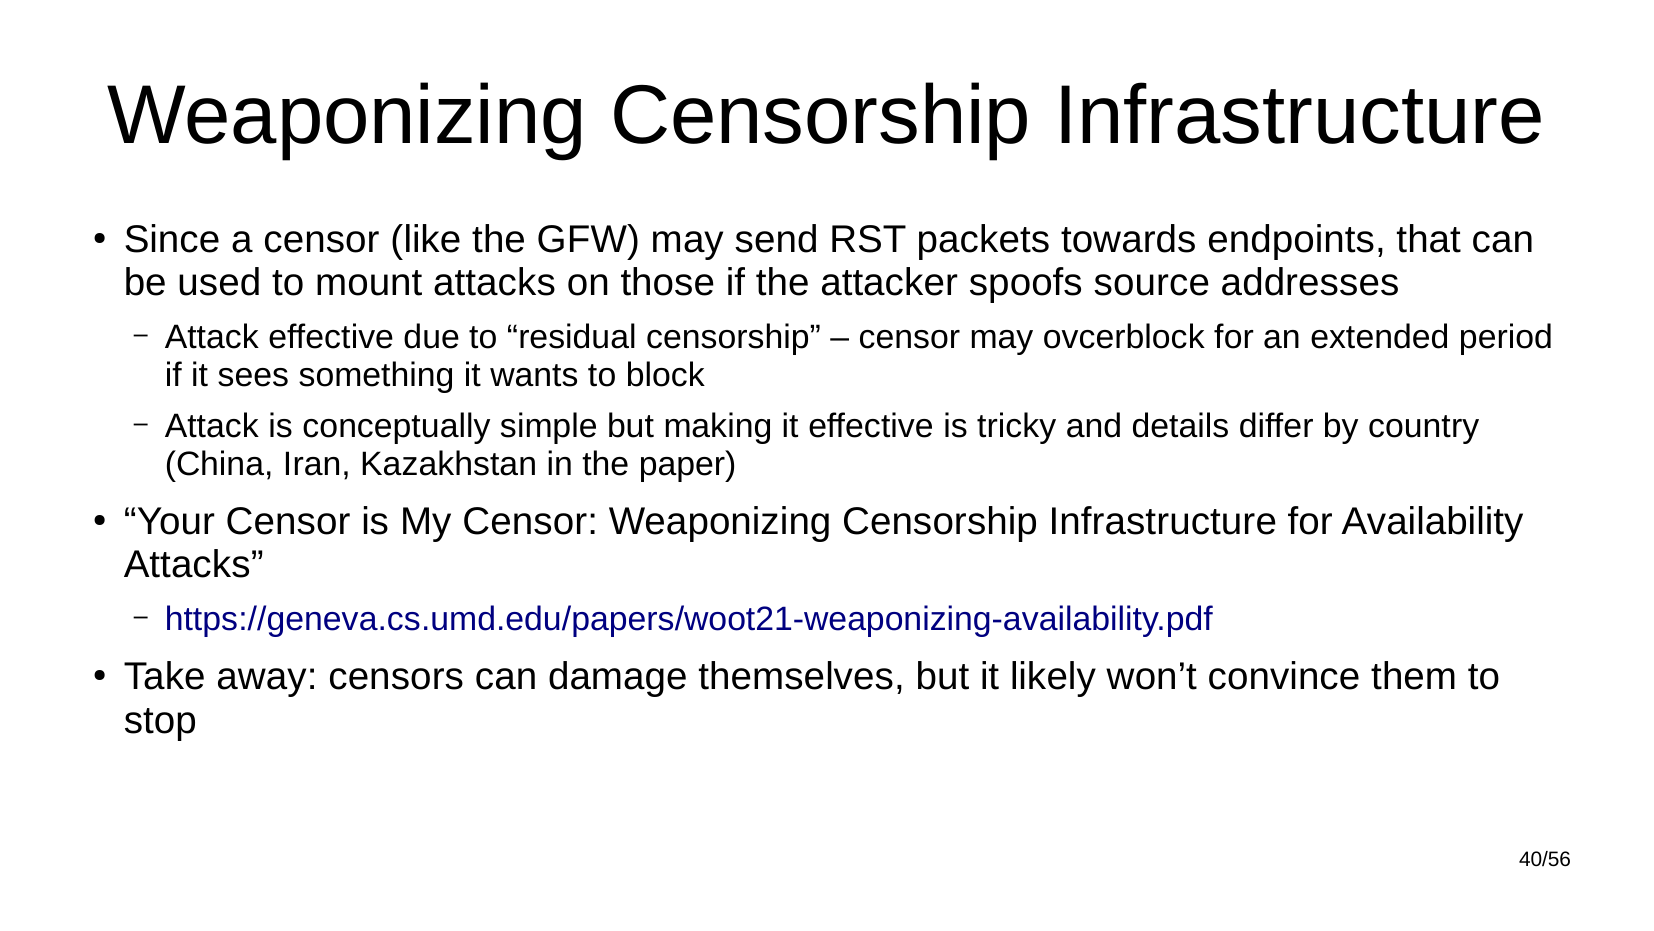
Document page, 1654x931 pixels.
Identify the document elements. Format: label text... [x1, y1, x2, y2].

title Weaponizing Censorship Infrastructure [82, 37, 1571, 193]
list Since a censor (like the GFW) may send RST packets towards endpoints, that can be used to mount attacks on those if the attacker spoofs source addresses Attack effective due to “residual censorship” – censor may ovcerblock for an extended period if it sees something it wants to block Attack is conceptually simple but making it effective is tricky and details differ by country (China, Iran, Kazakhstan in the paper) “Your Censor is My Censor: Weaponizing Censorship Infrastructure for Availability Attacks” https://geneva.cs.umd.edu/papers/woot21-weaponizing-availability.pdf Take away: censors can damage themselves, but it likely won’t convince them to stop [82, 217, 1571, 758]
